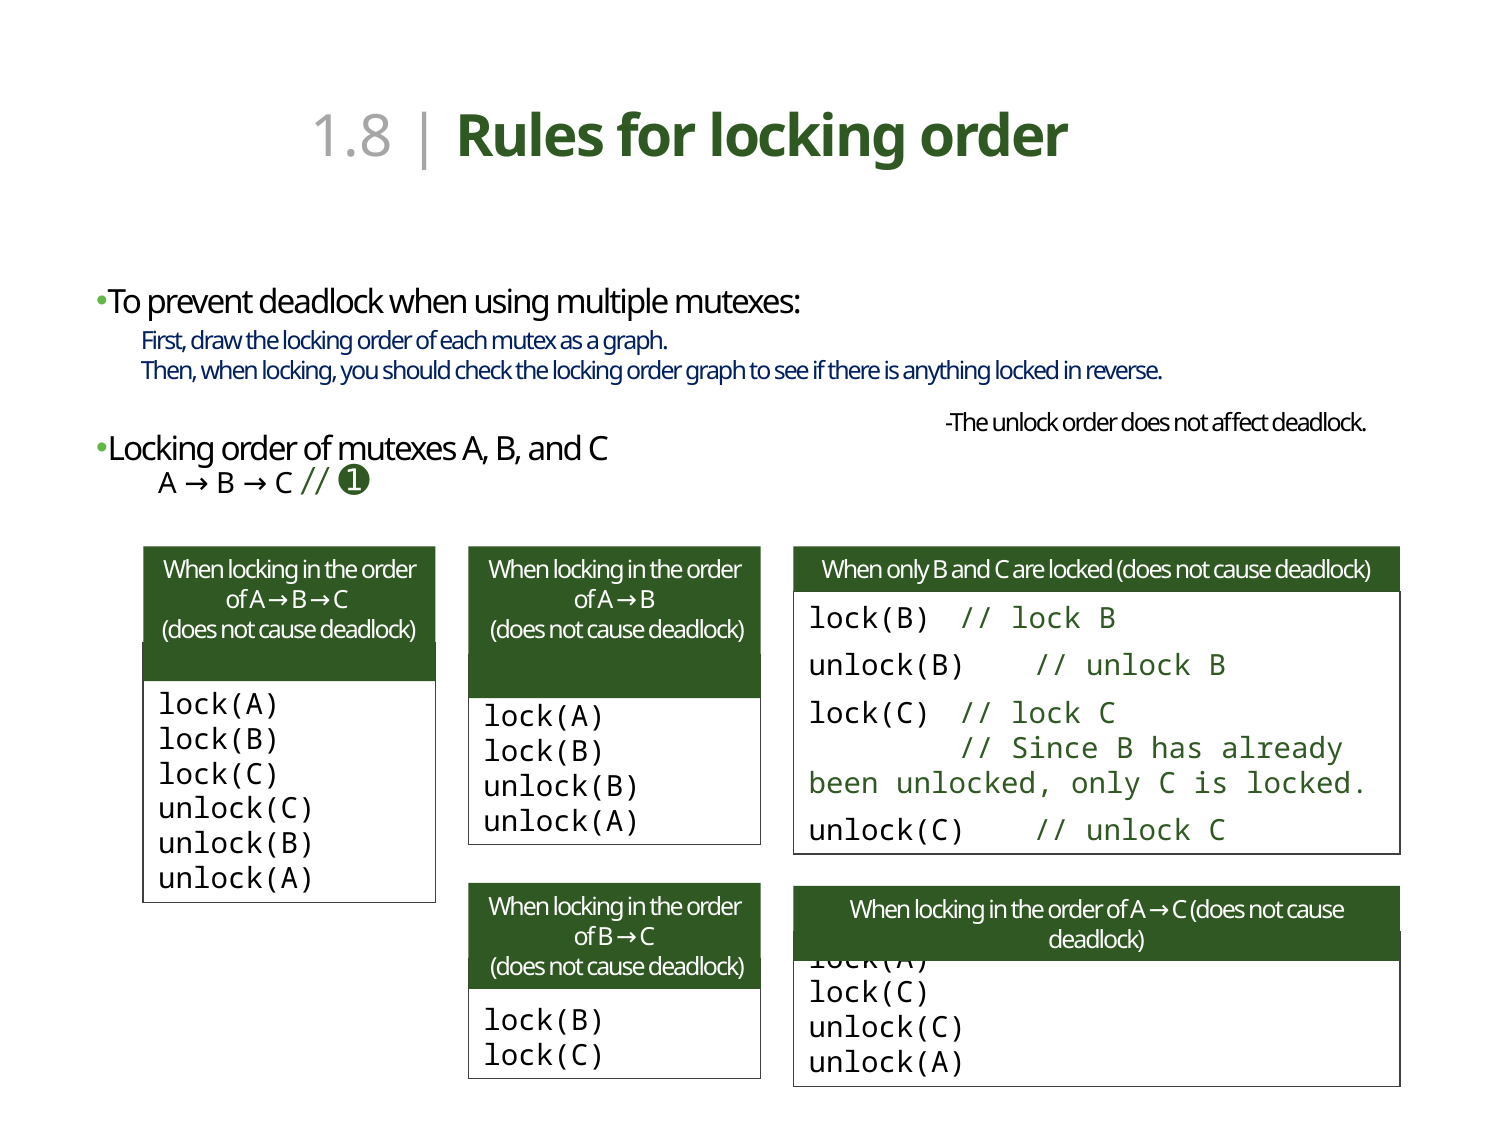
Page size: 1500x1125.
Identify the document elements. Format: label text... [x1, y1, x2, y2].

text_box When locking in the order of B → C (does not cause deadlock) [468, 882, 761, 989]
text_box To prevent deadlock when using multiple mutexes: [81, 252, 1422, 323]
text_box lock(A) lock(B) unlock(B) unlock(A) [468, 699, 761, 844]
text_box When locking in the order of A → B → C (does not cause deadlock) [143, 546, 436, 682]
text_box lock(A) lock(B) lock(C) unlock(C) unlock(B) unlock(A) [143, 682, 436, 902]
text_box lock(B) lock(C) [468, 989, 761, 1079]
text_box A → B → C // ➊ [143, 449, 385, 509]
text_box lock(A) lock(C) unlock(C) unlock(A) [794, 961, 1400, 1086]
text_box First, draw the locking order of each mutex as a graph. Then, when locking, you should check the locking order graph to see if there is anything locked in reverse. [125, 317, 1400, 393]
text_box -The unlock order does not affect deadlock. [930, 398, 1400, 445]
text_box 1.8 | Rules for locking order [165, 89, 1216, 176]
text_box Locking order of mutexes A, B, and C [81, 399, 1422, 470]
text_box When locking in the order of A → C (does not cause deadlock) [793, 885, 1400, 932]
text_box lock(B) // lock B unlock(B) // unlock B lock(C) // lock C // Since B has already been unlocked, only C is locked. unlock(C) // unlock C [794, 592, 1400, 854]
text_box When only B and C are locked (does not cause deadlock) [793, 546, 1400, 592]
text_box When locking in the order of A → B (does not cause deadlock) [468, 546, 761, 699]
